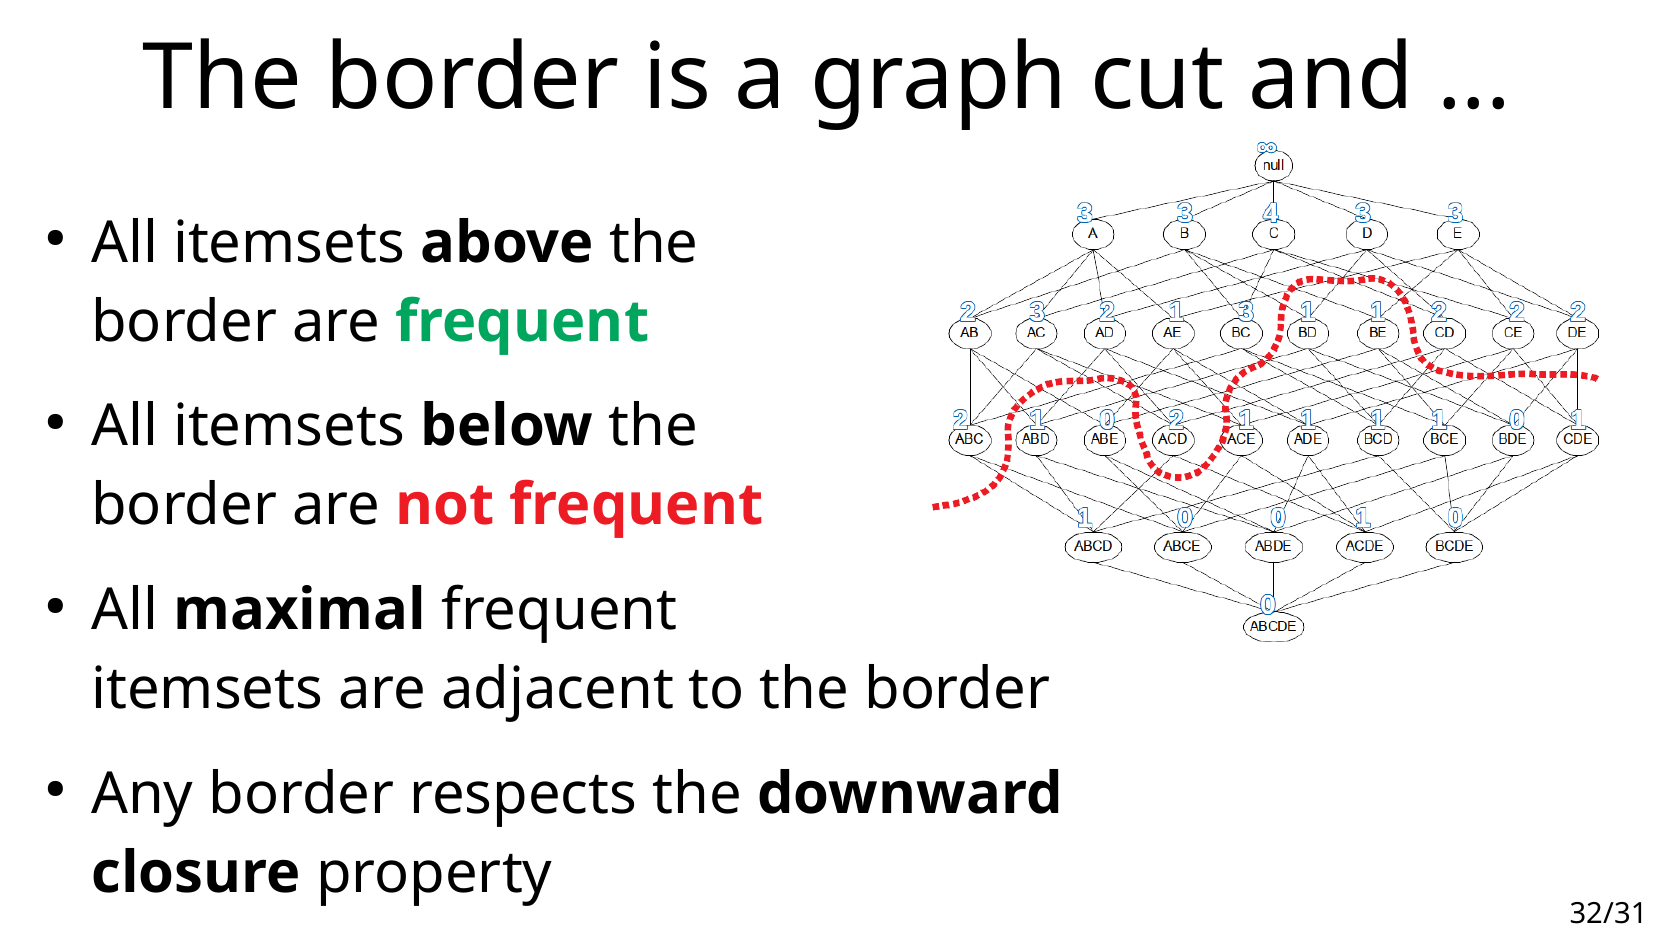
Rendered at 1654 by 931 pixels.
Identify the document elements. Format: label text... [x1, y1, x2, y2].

list All itemsets above the border are frequent All itemsets below the border are not frequent All maximal frequent itemsets are adjacent to the border Any border respects the downward closure property [29, 200, 1585, 912]
picture [928, 126, 1607, 642]
title The border is a graph cut and ... [82, 1, 1571, 144]
